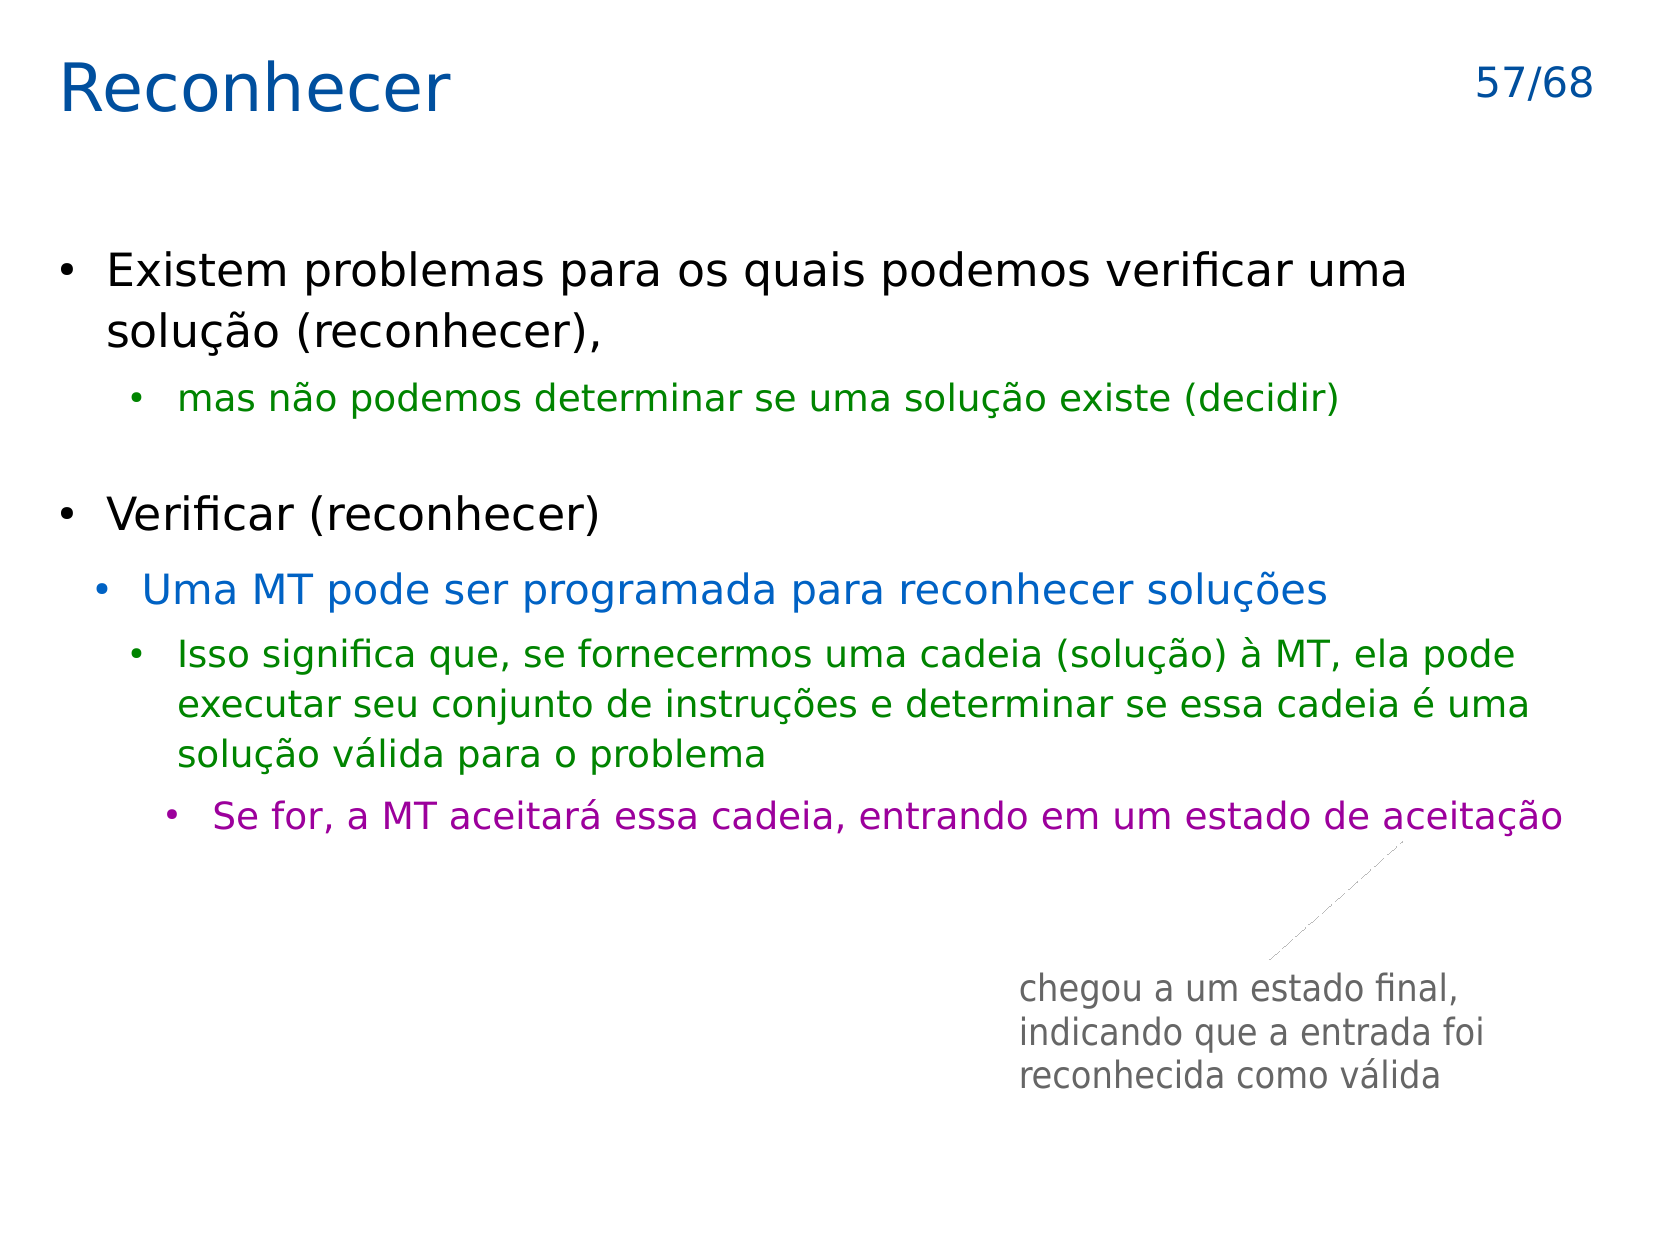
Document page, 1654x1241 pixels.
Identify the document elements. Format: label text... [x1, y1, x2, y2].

list Existem problemas para os quais podemos verificar uma solução (reconhecer), mas não podemos determinar se uma solução existe (decidir) Verificar (reconhecer) Uma MT pode ser programada para reconhecer soluções Isso significa que, se fornecermos uma cadeia (solução) à MT, ela pode executar seu conjunto de instruções e determinar se essa cadeia é uma solução válida para o problema Se for, a MT aceitará essa cadeia, entrando em um estado de aceitação [59, 236, 1595, 1211]
title Reconhecer [59, 29, 1625, 148]
text_box chegou a um estado final, indicando que a entrada foi reconhecida como válida [1003, 959, 1565, 1106]
